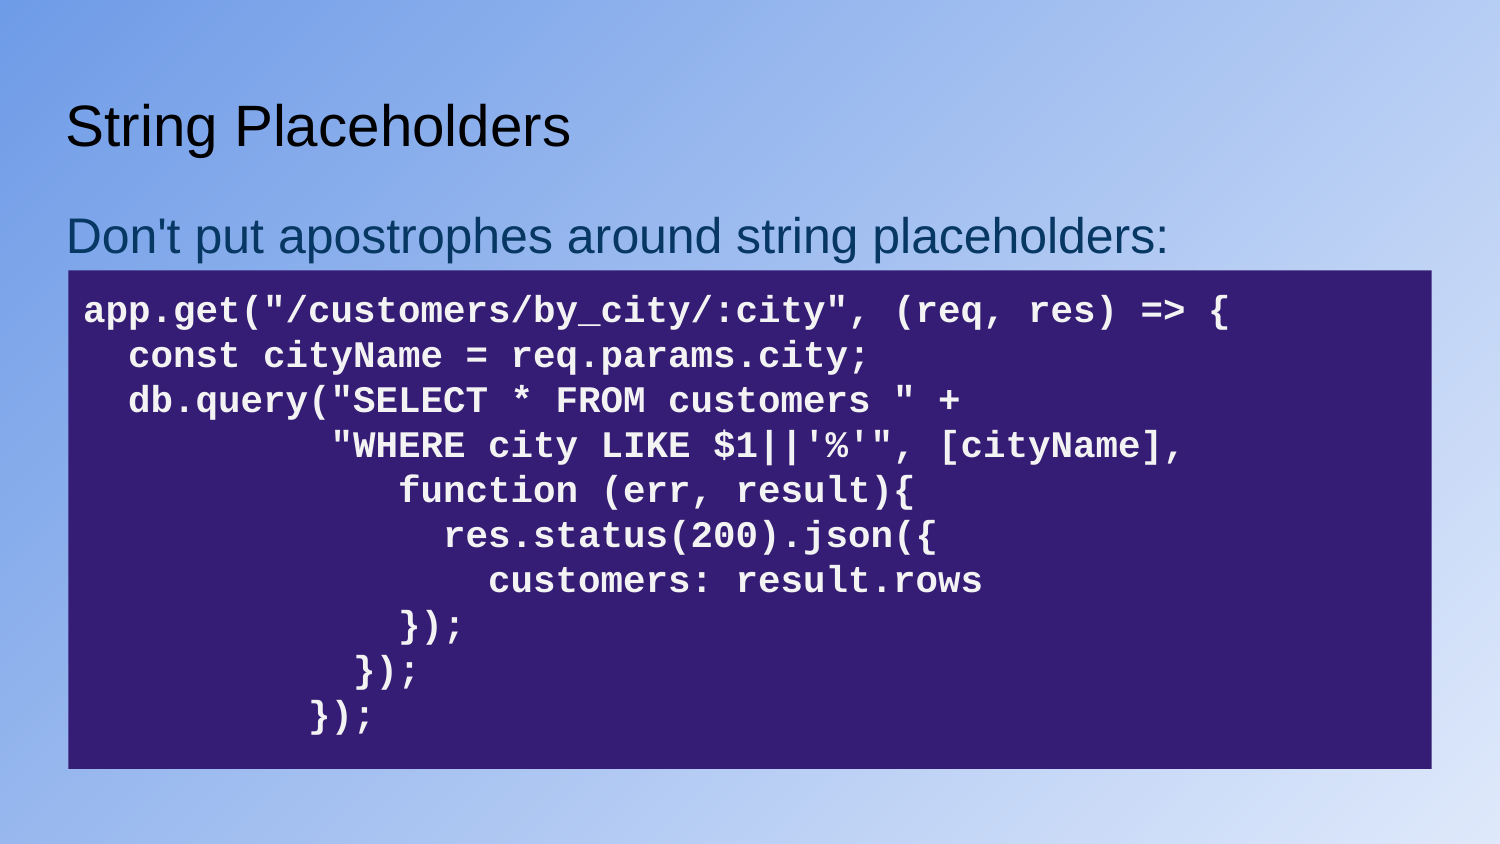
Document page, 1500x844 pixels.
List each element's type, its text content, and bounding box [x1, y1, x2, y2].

text_box app.get("/customers/by_city/:city", (req, res) => { const cityName = req.params.city; db.query("SELECT * FROM customers " + "WHERE city LIKE $1||'%'", [cityName], function (err, result){ res.status(200).json({ customers: result.rows }); }); }); [68, 270, 1432, 769]
text_box String Placeholders [51, 72, 1449, 167]
text_box Don't put apostrophes around string placeholders: [51, 189, 1449, 750]
